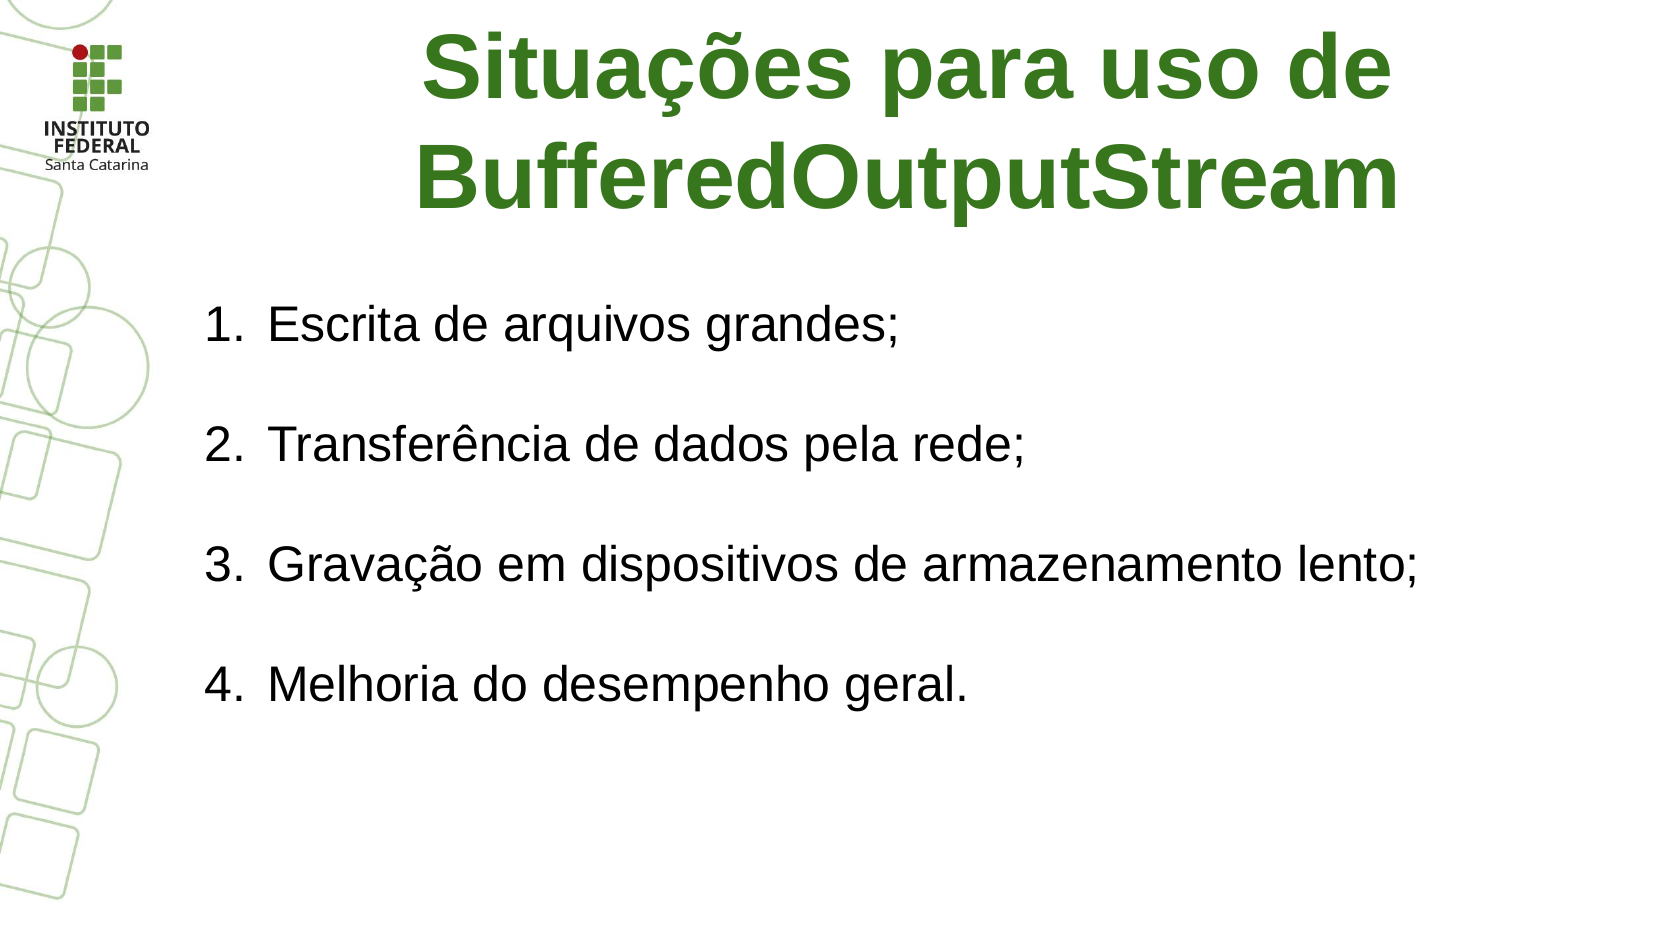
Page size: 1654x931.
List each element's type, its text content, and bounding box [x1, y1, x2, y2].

picture [0, 0, 1317, 931]
subtitle Escrita de arquivos grandes; Transferência de dados pela rede; Gravação em dispositivos de armazenamento lento; Melhoria do desempenho geral. [192, 192, 1639, 812]
title Situações para uso de BufferedOutputStream [252, 29, 1564, 192]
